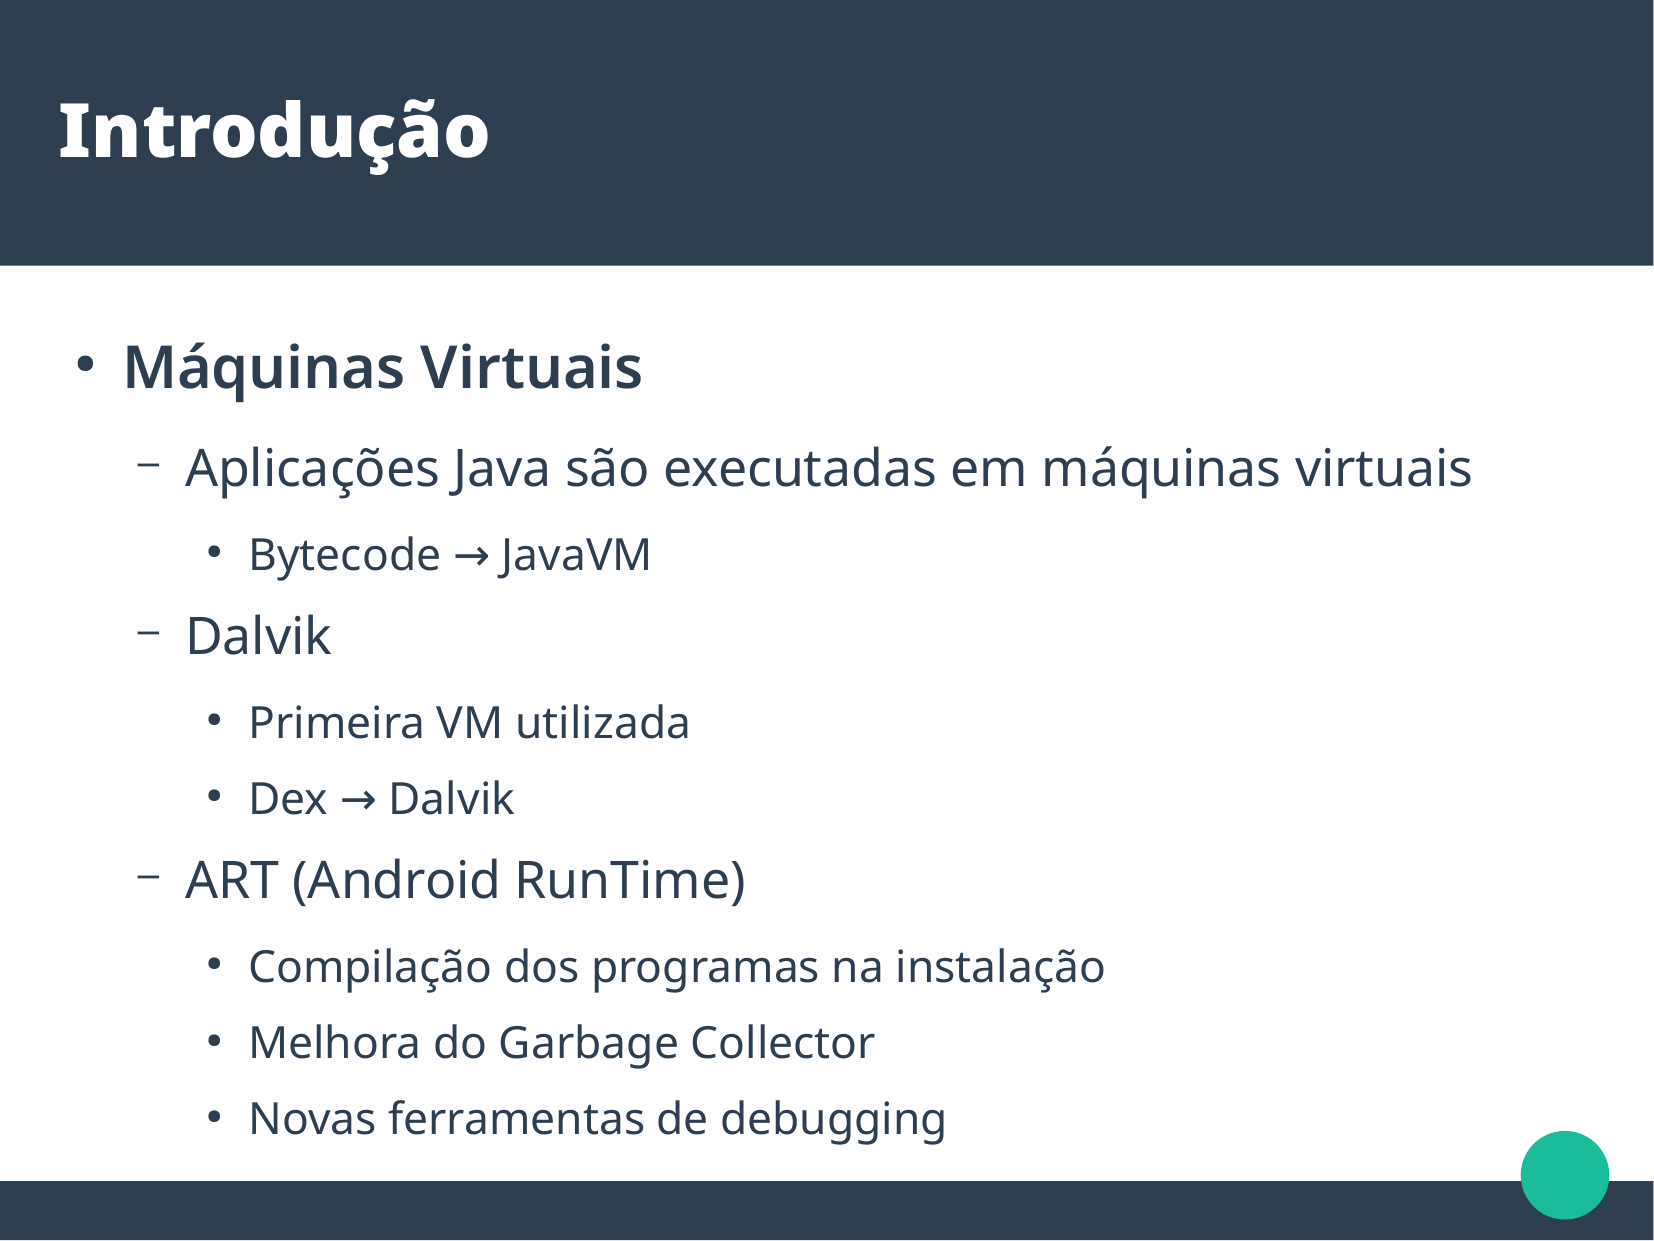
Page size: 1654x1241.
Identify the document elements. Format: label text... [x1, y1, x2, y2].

title Introdução [59, 49, 1595, 207]
list Máquinas Virtuais Aplicações Java são executadas em máquinas virtuais Bytecode → JavaVM Dalvik Primeira VM utilizada Dex → Dalvik ART (Android RunTime) Compilação dos programas na instalação Melhora do Garbage Collector Novas ferramentas de debugging [59, 324, 1595, 1152]
